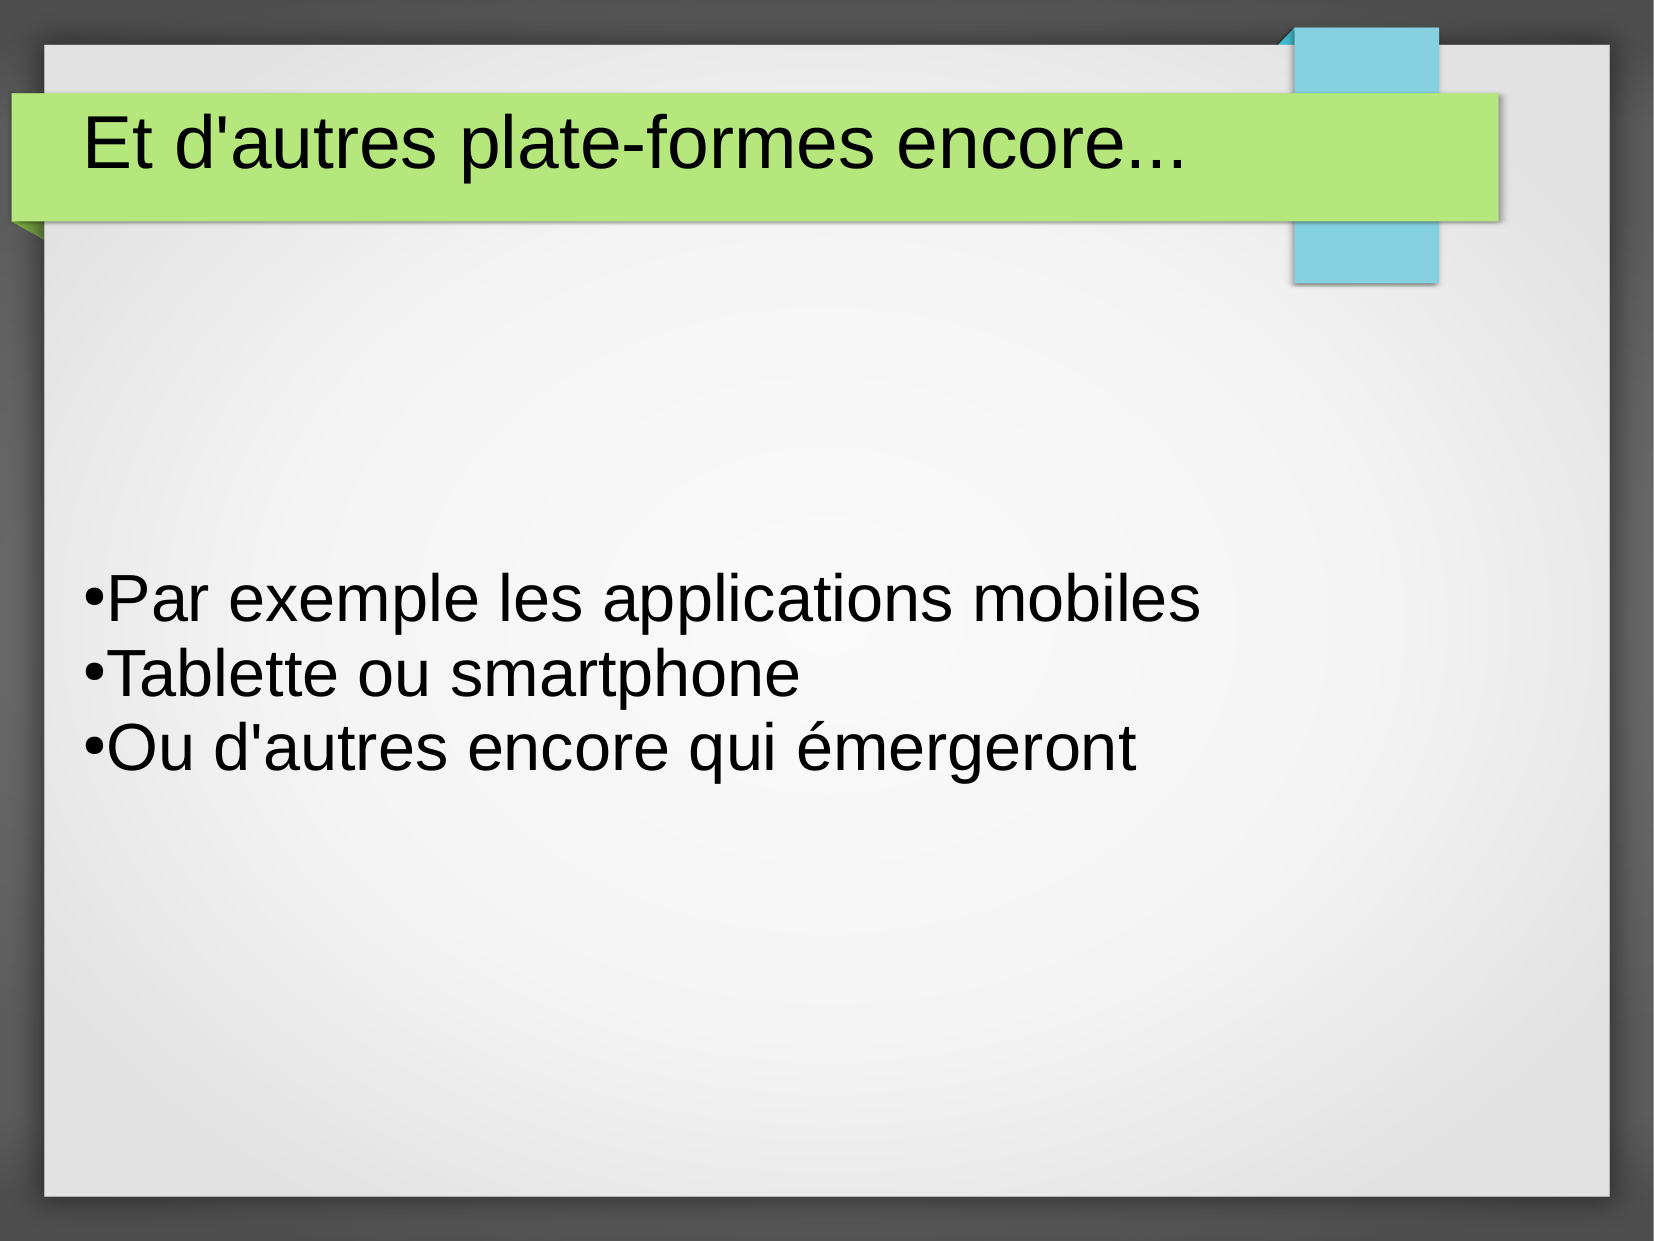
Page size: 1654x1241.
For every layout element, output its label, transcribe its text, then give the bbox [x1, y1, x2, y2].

picture [0, 0, 1654, 1241]
subtitle Par exemple les applications mobiles Tablette ou smartphone Ou d'autres encore qui émergeront [82, 49, 1571, 1010]
